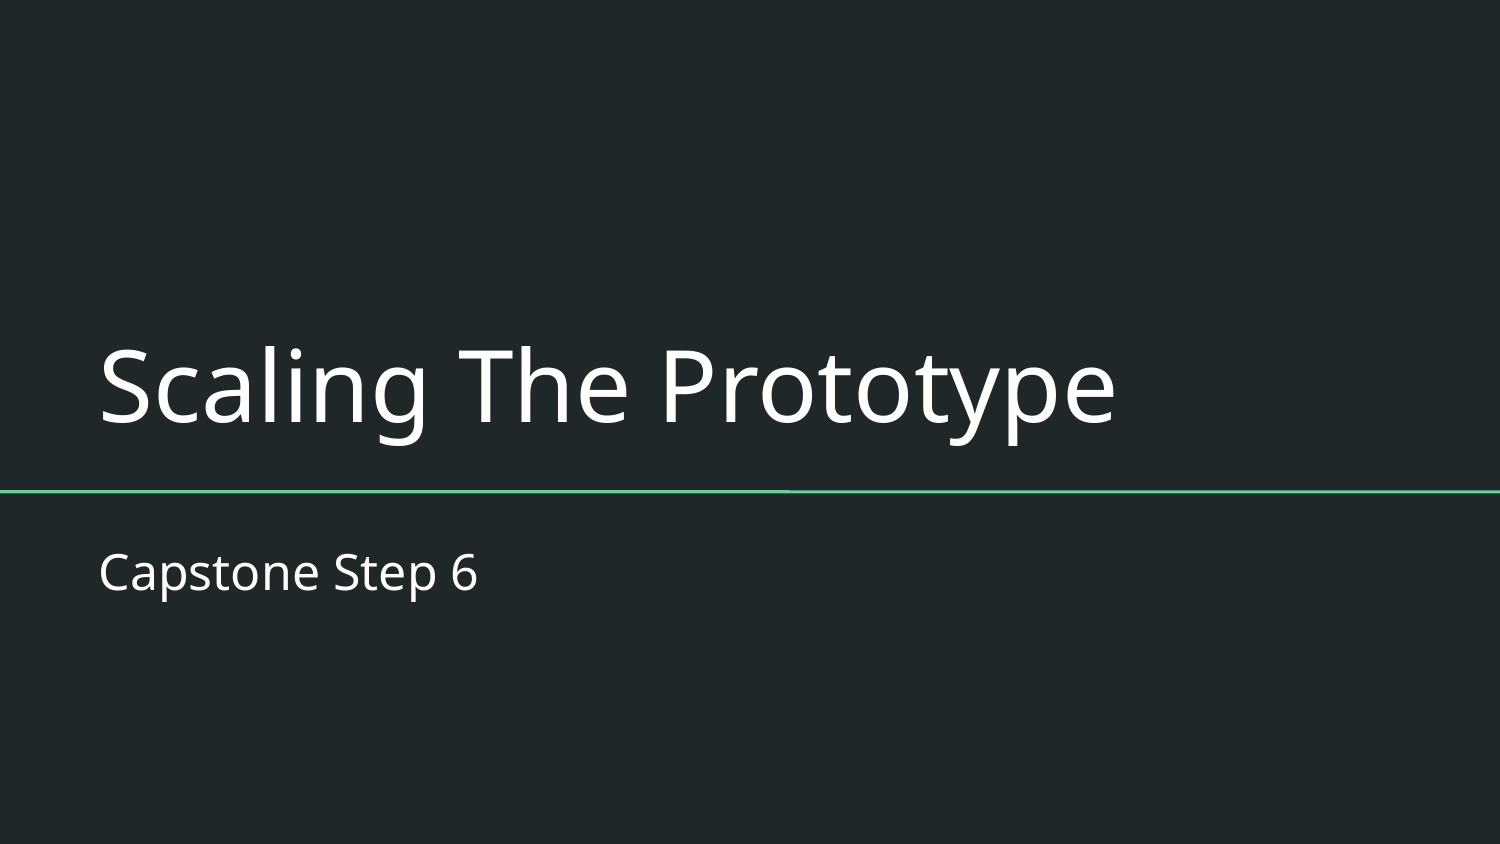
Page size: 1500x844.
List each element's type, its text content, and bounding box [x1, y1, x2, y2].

text_box Scaling The Prototype [83, 206, 1417, 467]
text_box Capstone Step 6 [83, 522, 1417, 626]
